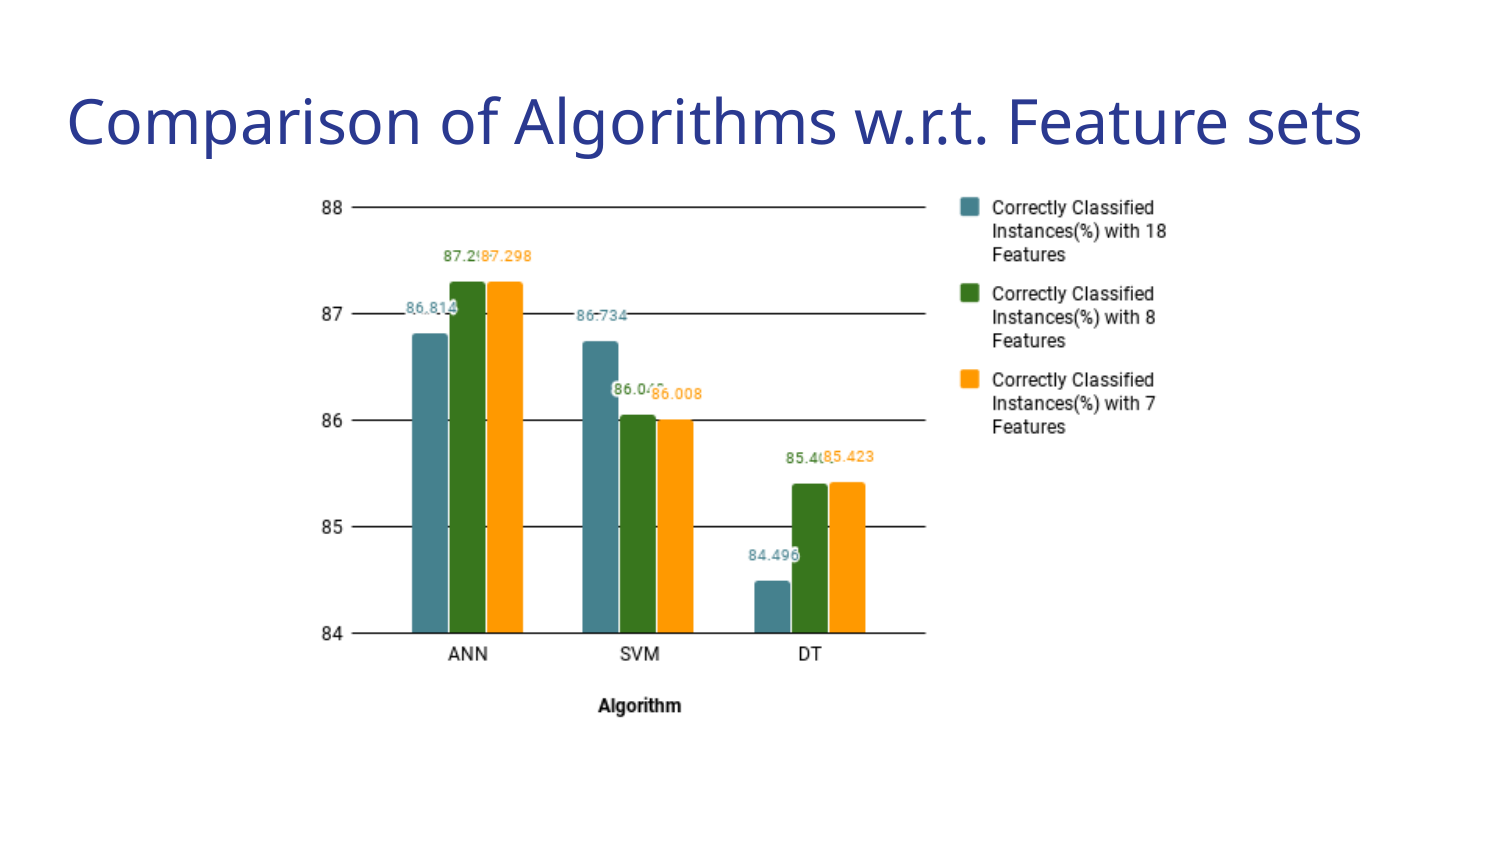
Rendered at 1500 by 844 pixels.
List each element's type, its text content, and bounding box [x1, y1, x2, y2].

picture [281, 166, 1219, 747]
title Comparison of Algorithms w.r.t. Feature sets [51, 67, 1449, 167]
